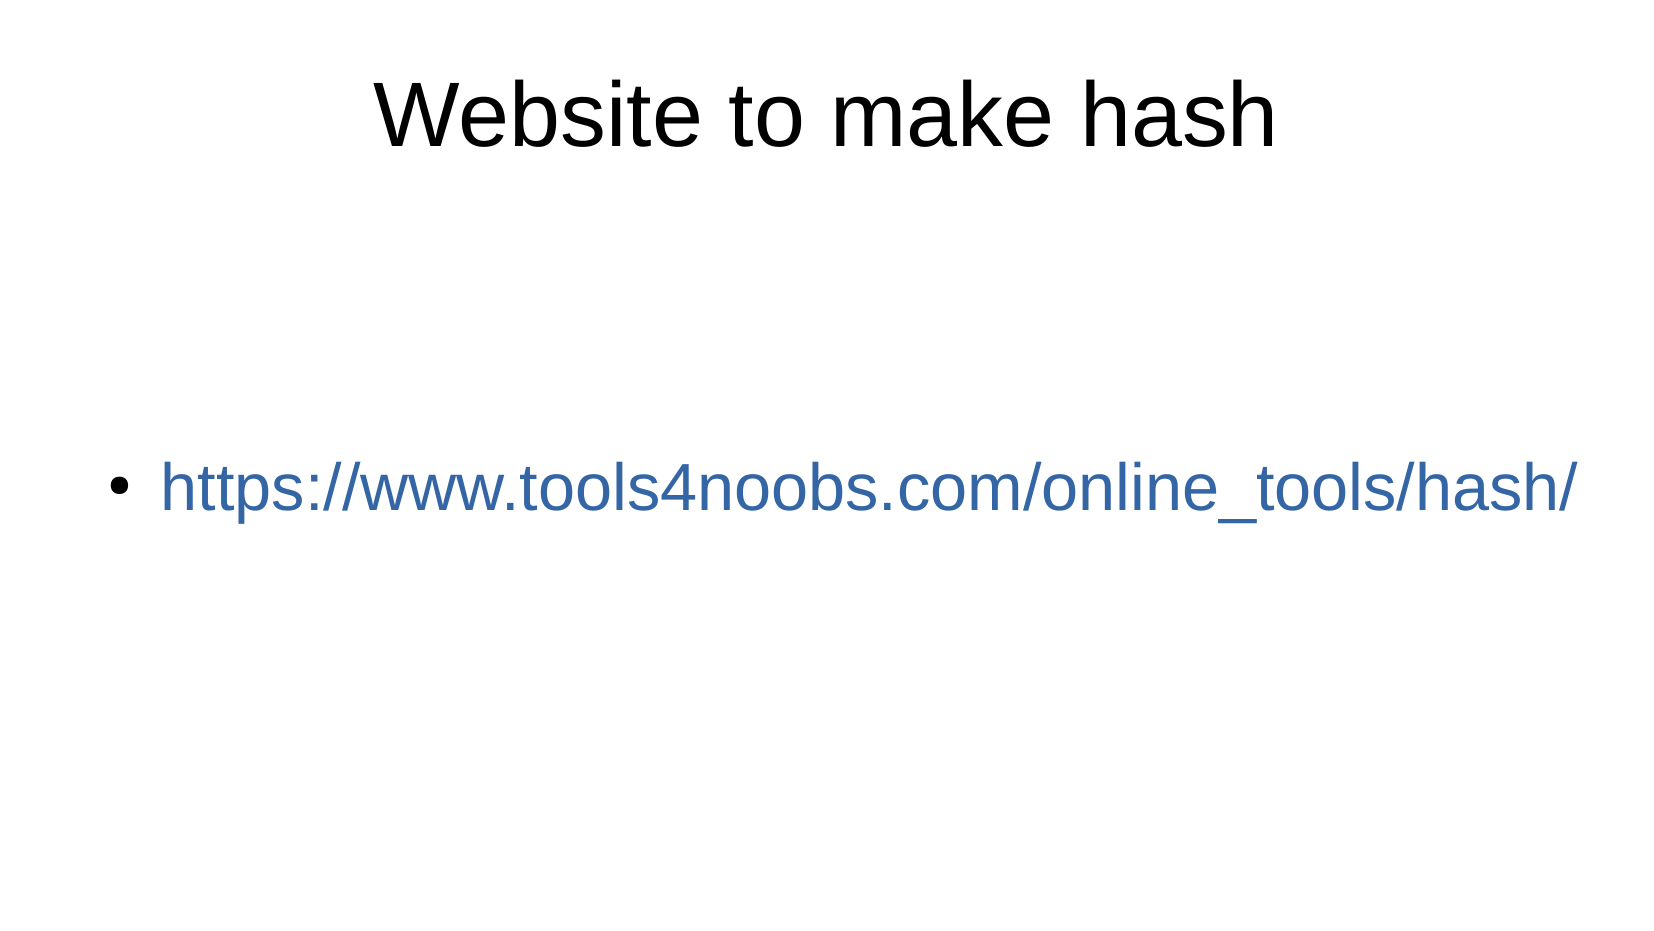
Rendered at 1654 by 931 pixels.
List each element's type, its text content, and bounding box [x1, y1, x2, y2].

title Website to make hash [82, 37, 1571, 193]
list https://www.tools4noobs.com/online_tools/hash/ [90, 450, 1654, 931]
